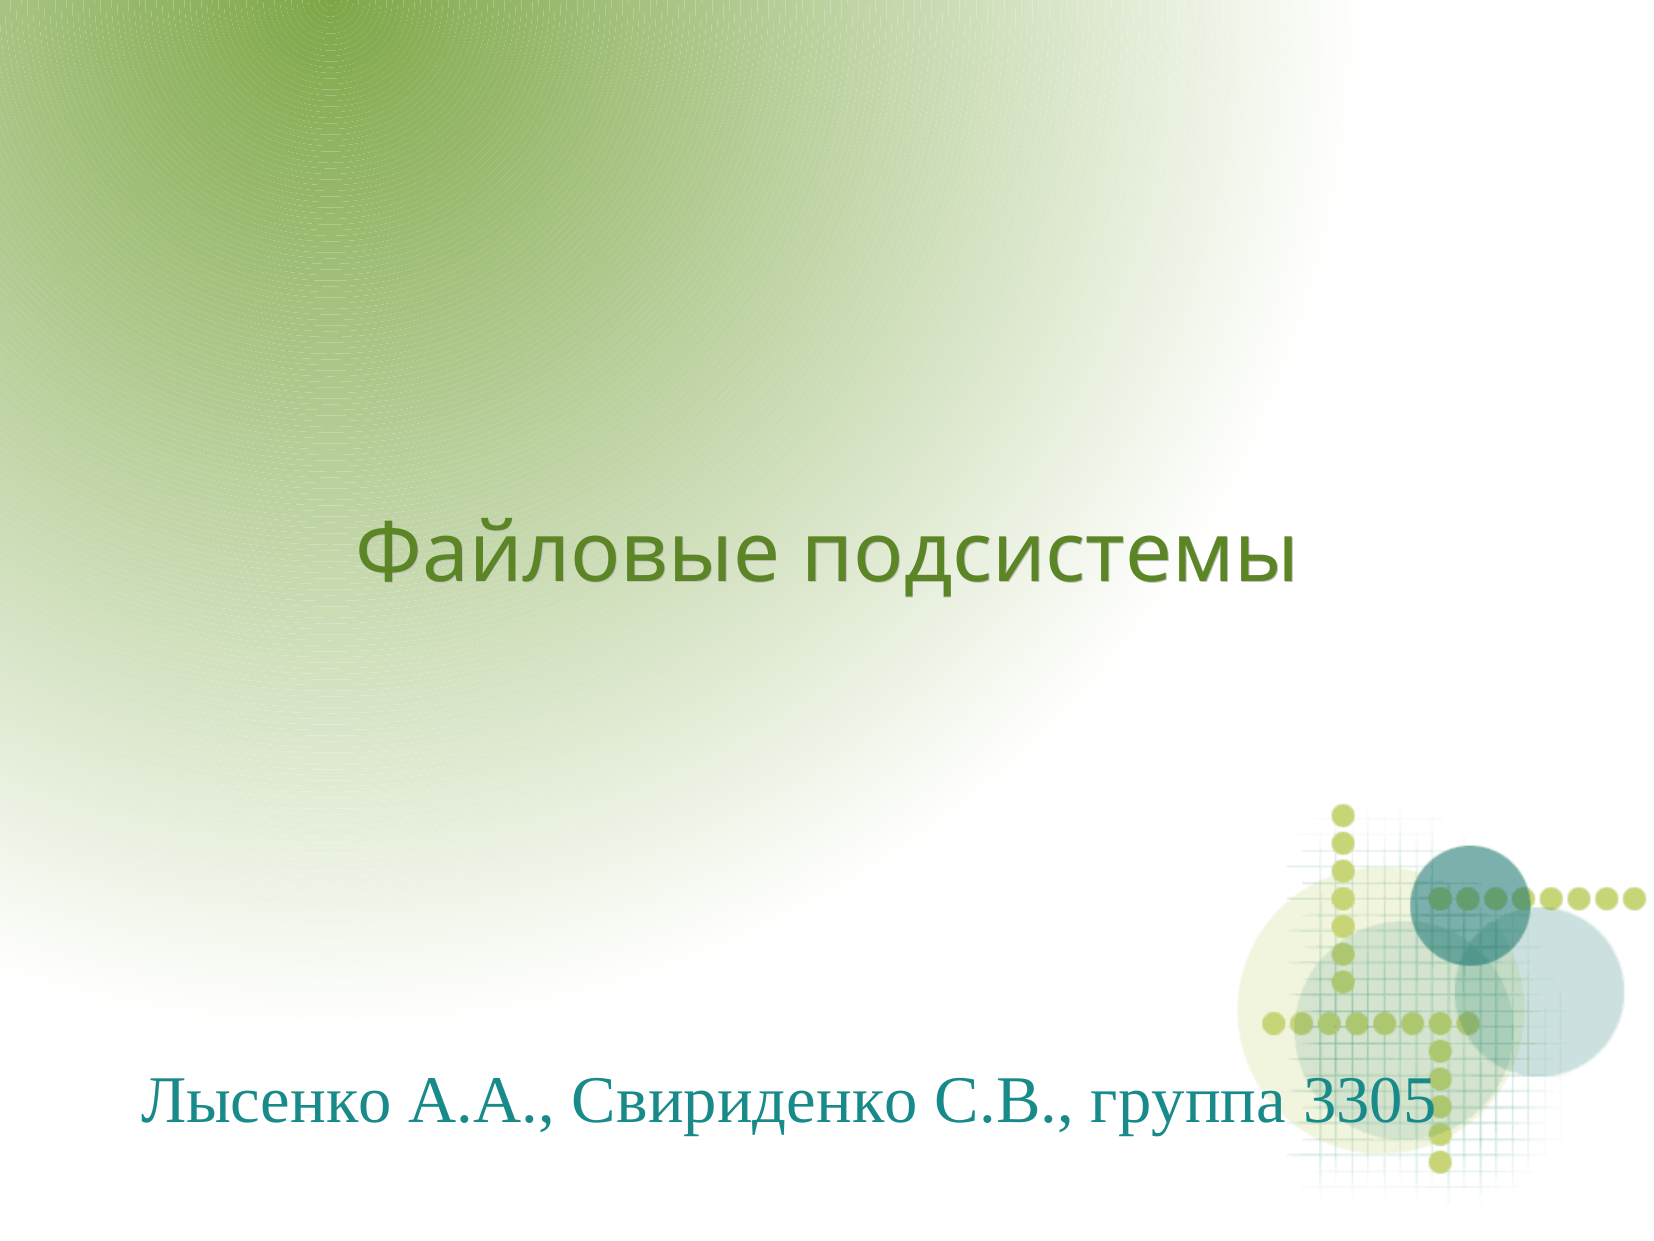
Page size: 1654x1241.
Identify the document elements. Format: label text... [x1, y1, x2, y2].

list Лысенко А.А., Свириденко С.В., группа 3305 [123, 1062, 1536, 1241]
picture [1224, 792, 1654, 1211]
title Файловые подсистемы [121, 445, 1534, 653]
